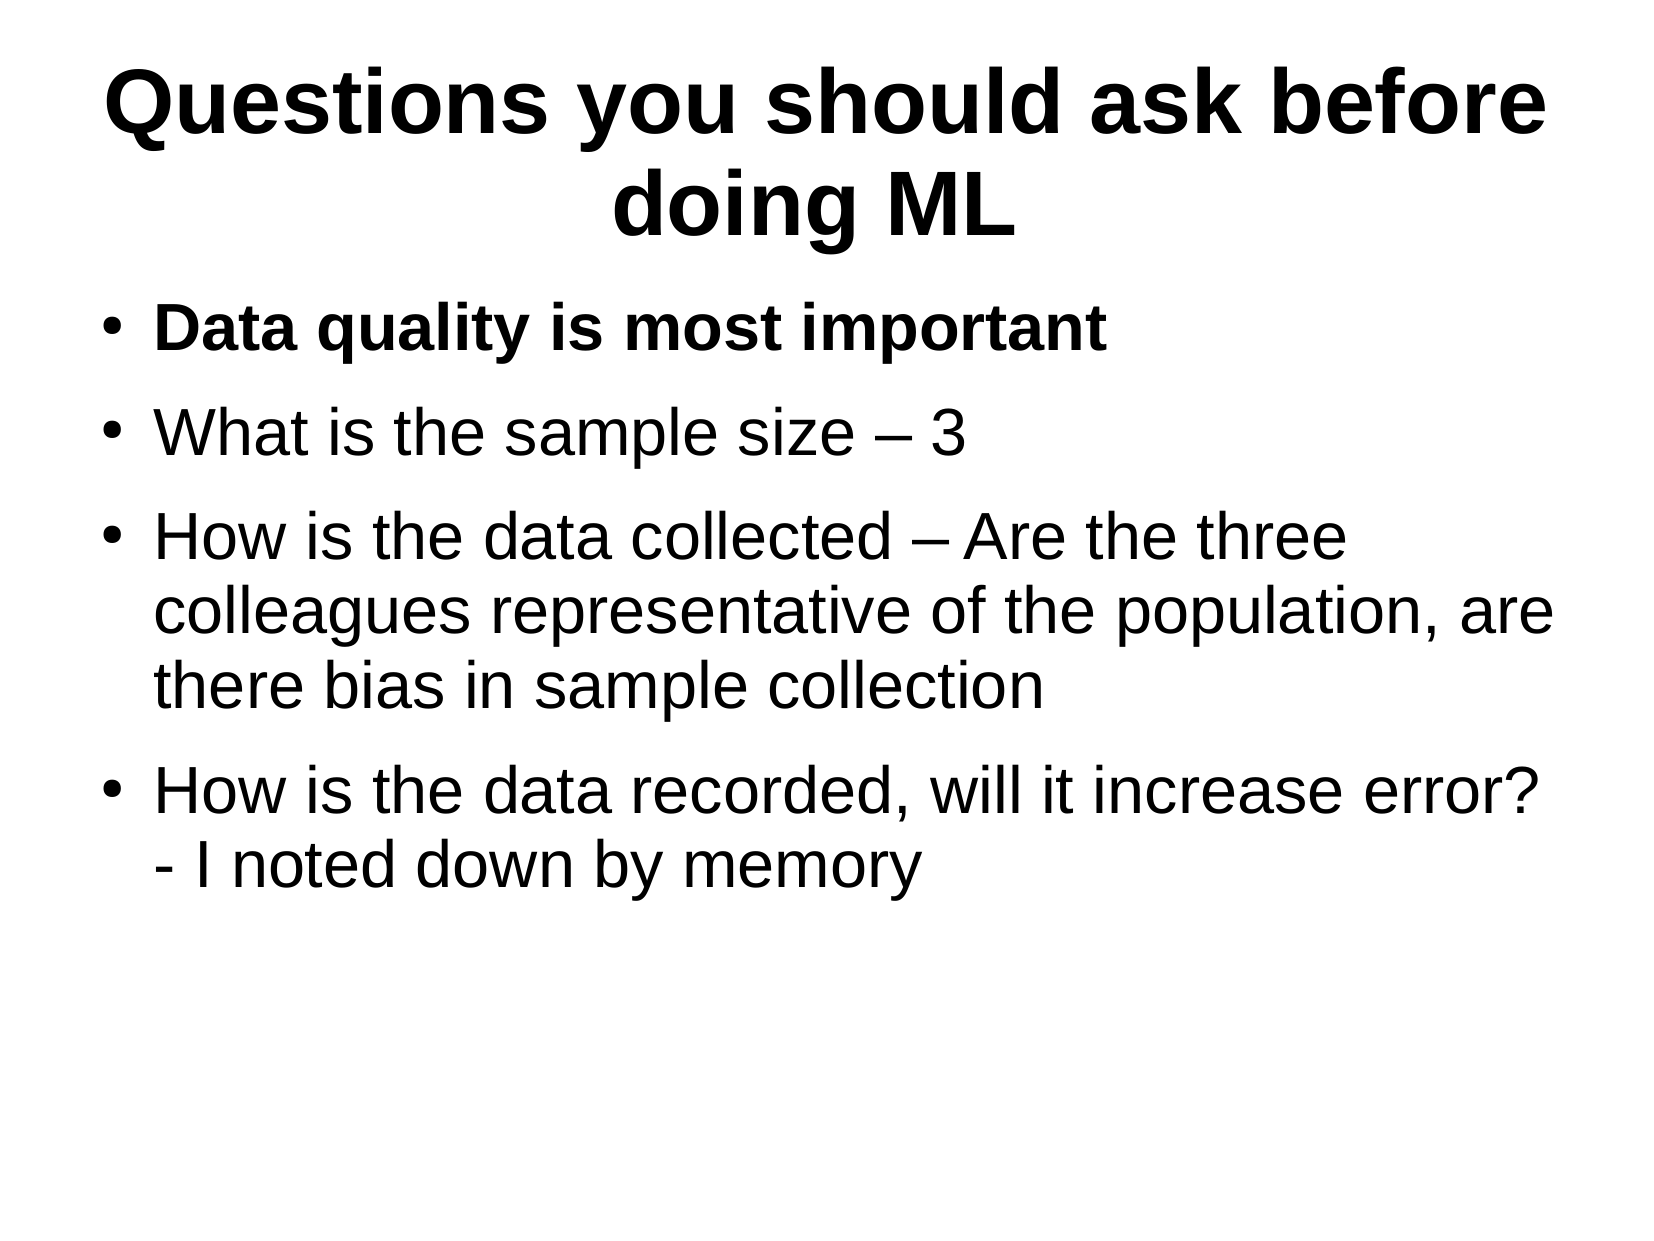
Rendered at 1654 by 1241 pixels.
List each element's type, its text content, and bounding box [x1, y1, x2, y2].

title Questions you should ask before doing ML [82, 49, 1571, 257]
list Data quality is most important What is the sample size – 3 How is the data collected – Are the three colleagues representative of the population, are there bias in sample collection How is the data recorded, will it increase error? - I noted down by memory [82, 290, 1571, 1010]
